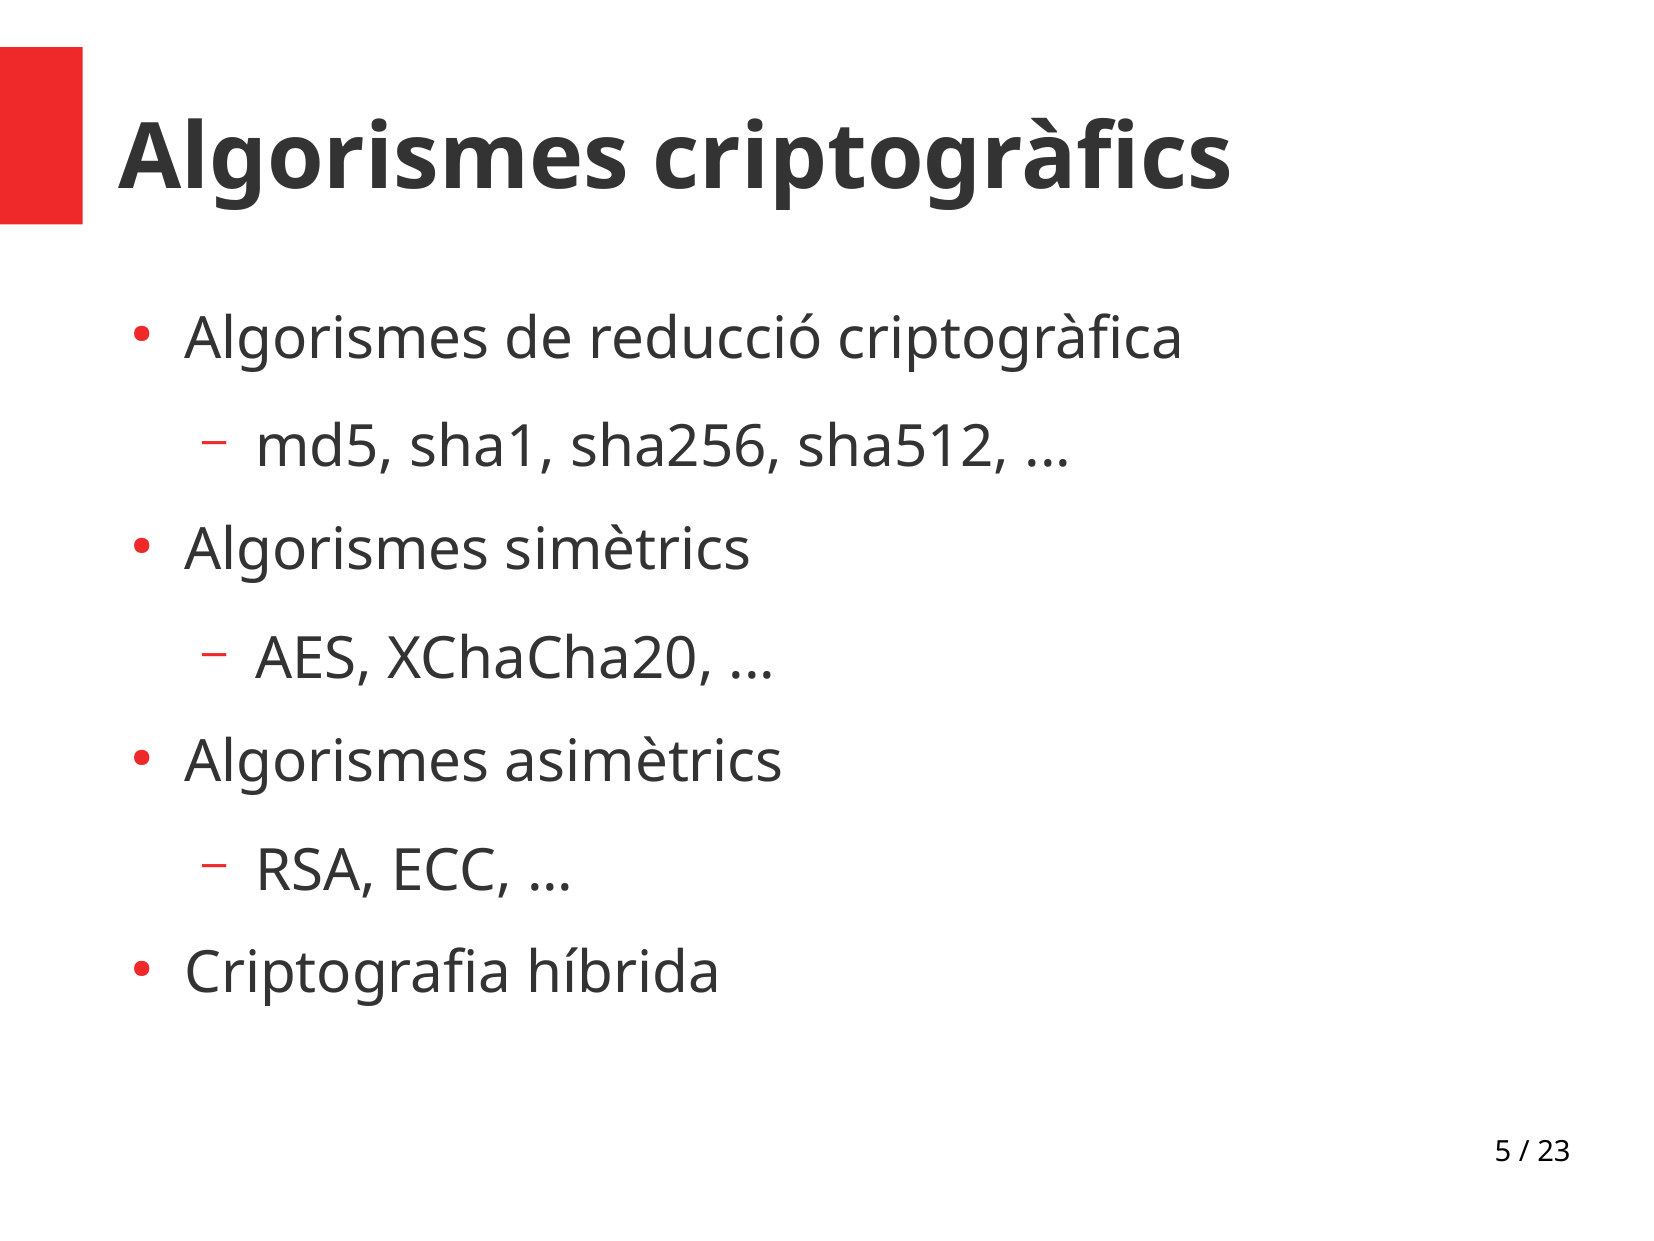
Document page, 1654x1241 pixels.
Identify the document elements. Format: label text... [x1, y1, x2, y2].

title Algorismes criptogràfics [118, 49, 1571, 257]
list Algorismes de reducció criptogràfica md5, sha1, sha256, sha512, ... Algorismes simètrics AES, XChaCha20, ... Algorismes asimètrics RSA, ECC, ... Criptografia híbrida [113, 295, 1531, 1051]
